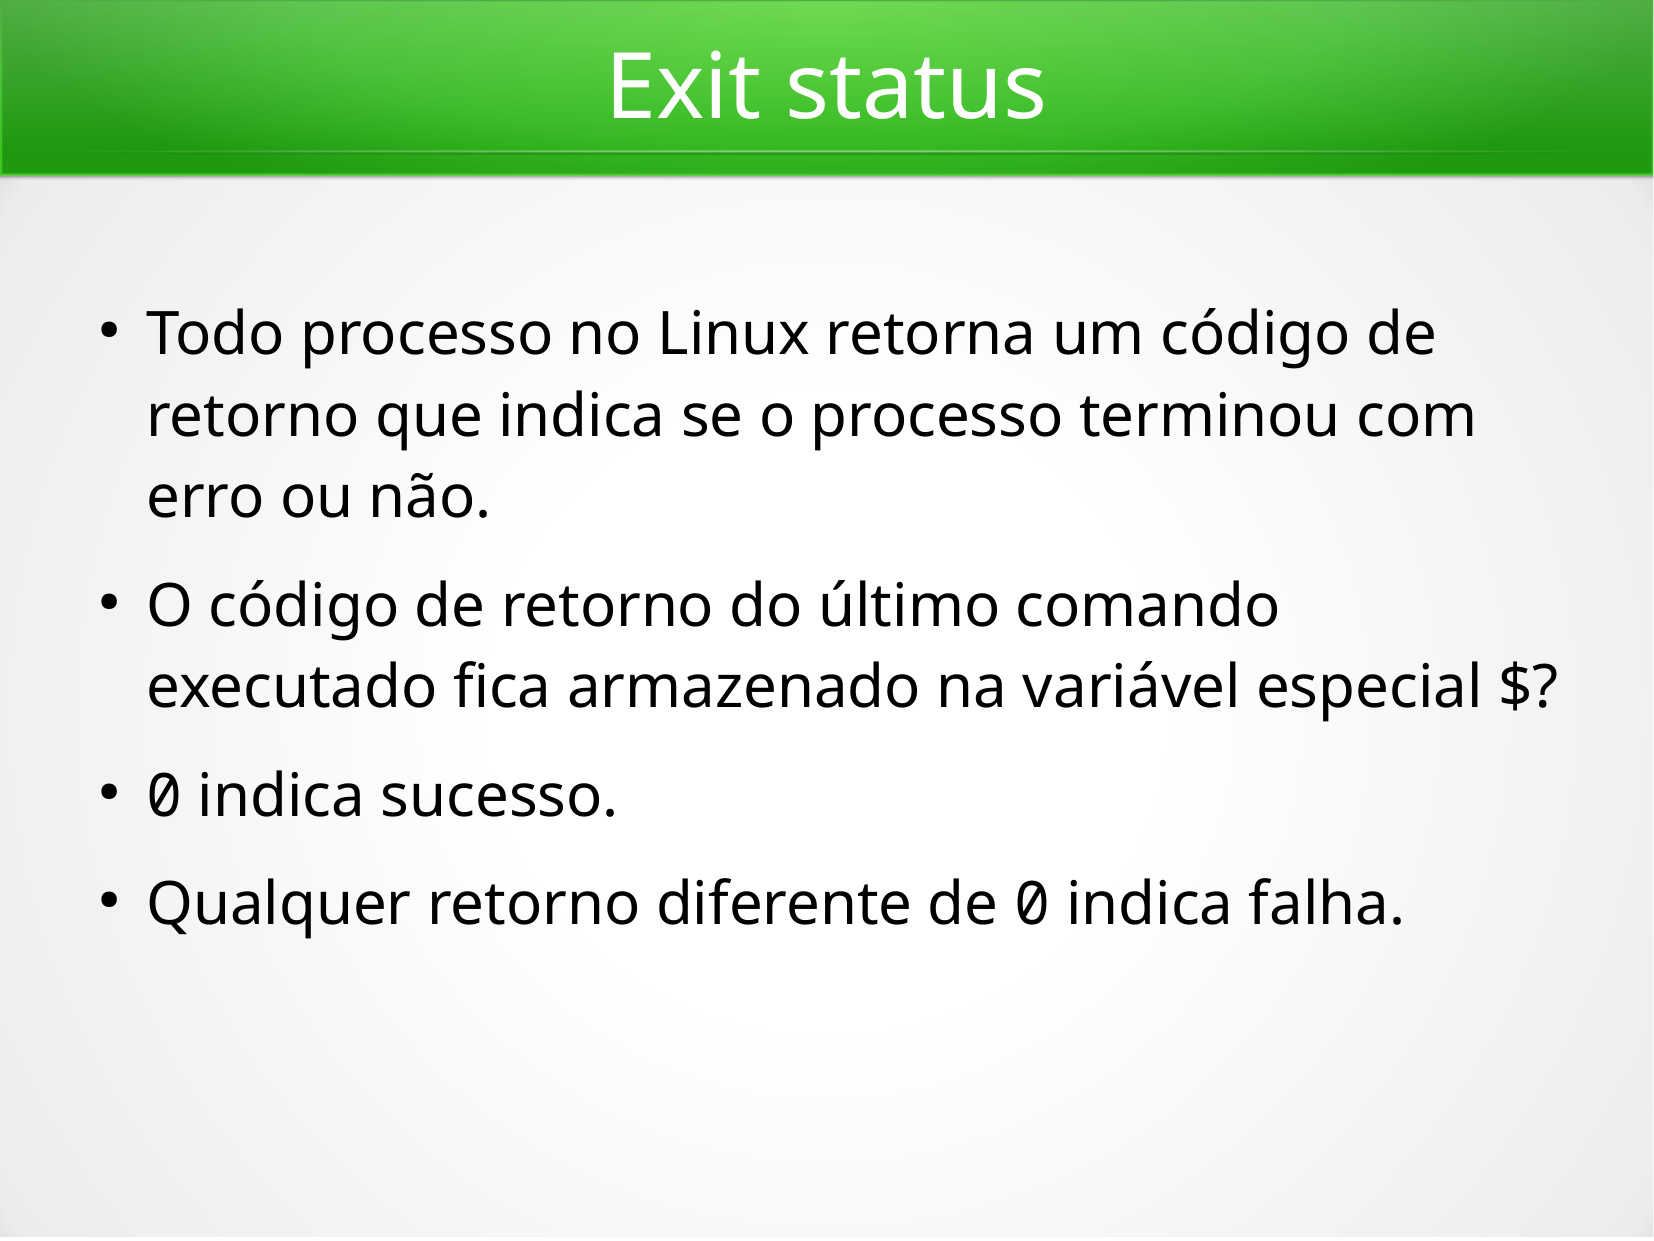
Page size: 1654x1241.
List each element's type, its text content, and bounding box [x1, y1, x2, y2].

picture [0, 0, 1654, 1237]
title Exit status [82, 11, 1571, 154]
list Todo processo no Linux retorna um código de retorno que indica se o processo terminou com erro ou não. O código de retorno do último comando executado fica armazenado na variável especial $? 0 indica sucesso. Qualquer retorno diferente de 0 indica falha. [82, 290, 1571, 1010]
